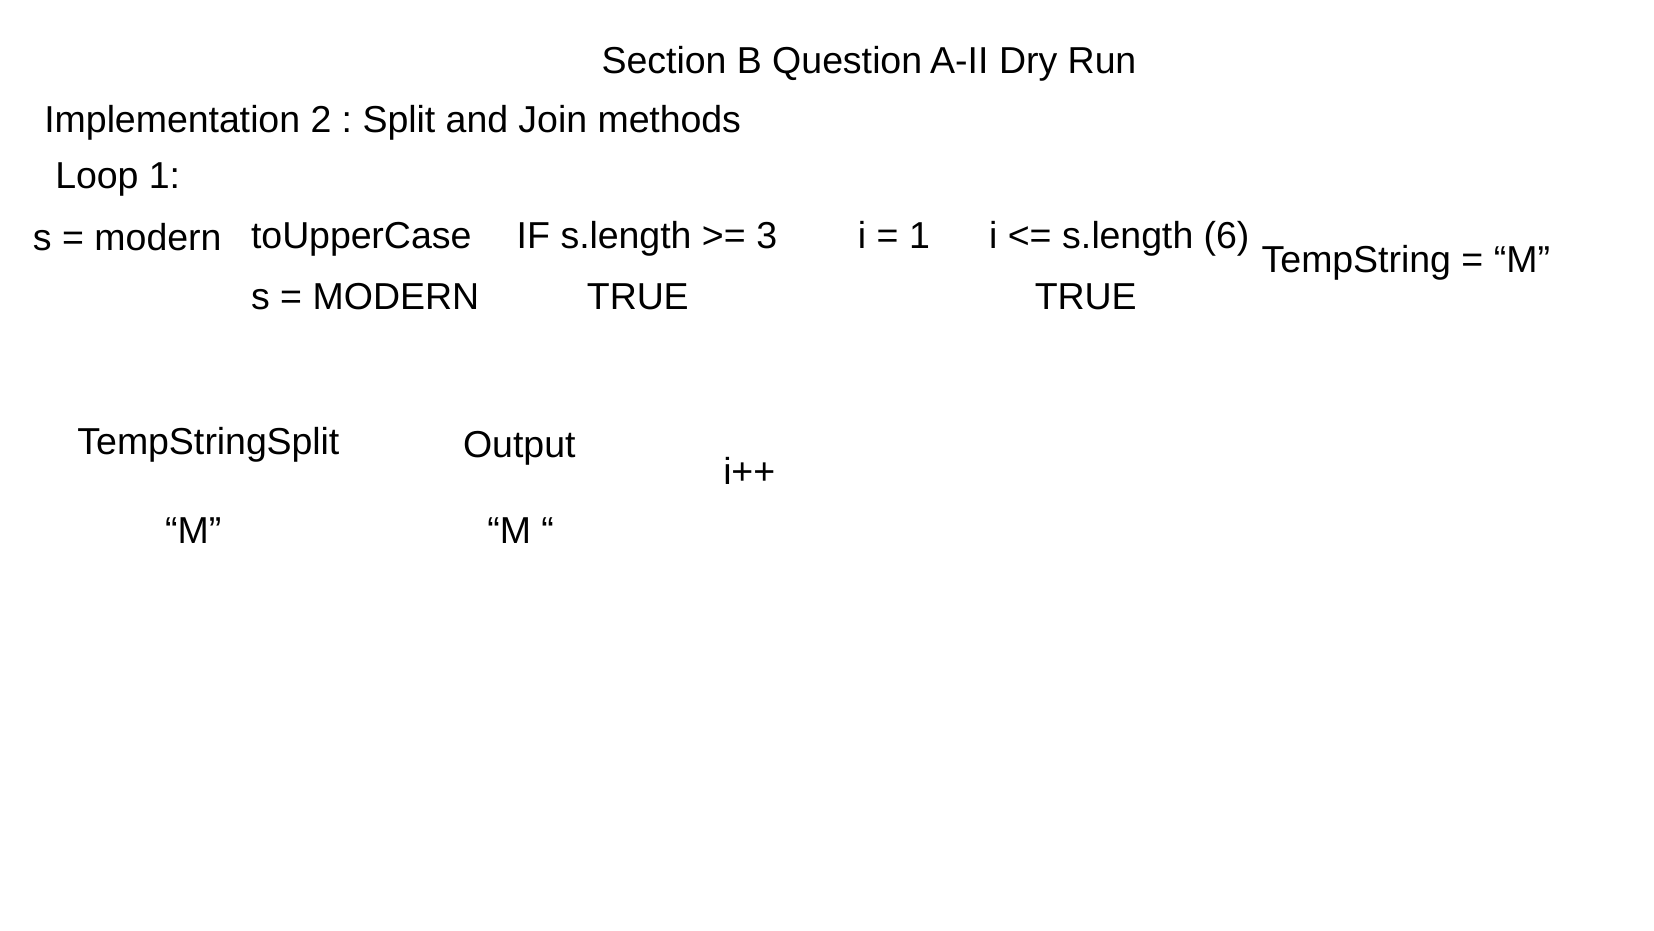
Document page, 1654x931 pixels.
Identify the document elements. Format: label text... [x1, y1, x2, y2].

text_box TRUE [1019, 267, 1152, 325]
text_box Implementation 2 : Split and Join methods [29, 90, 757, 148]
text_box TRUE [572, 267, 704, 325]
text_box Output [448, 415, 591, 473]
text_box Section B Question A-II Dry Run [586, 31, 1152, 89]
text_box TempStringSplit [62, 413, 355, 471]
text_box Loop 1: [40, 147, 195, 205]
text_box i = 1 [843, 206, 945, 266]
text_box i <= s.length (6) [974, 206, 1270, 306]
text_box “M” [150, 501, 237, 559]
text_box TempString = “M” [1246, 231, 1565, 288]
text_box “M “ [472, 501, 569, 562]
text_box i++ [708, 442, 791, 500]
text_box IF s.length >= 3 [501, 206, 793, 264]
text_box toUpperCase [236, 206, 487, 264]
text_box s = MODERN [236, 267, 495, 325]
text_box s = modern [18, 208, 237, 266]
